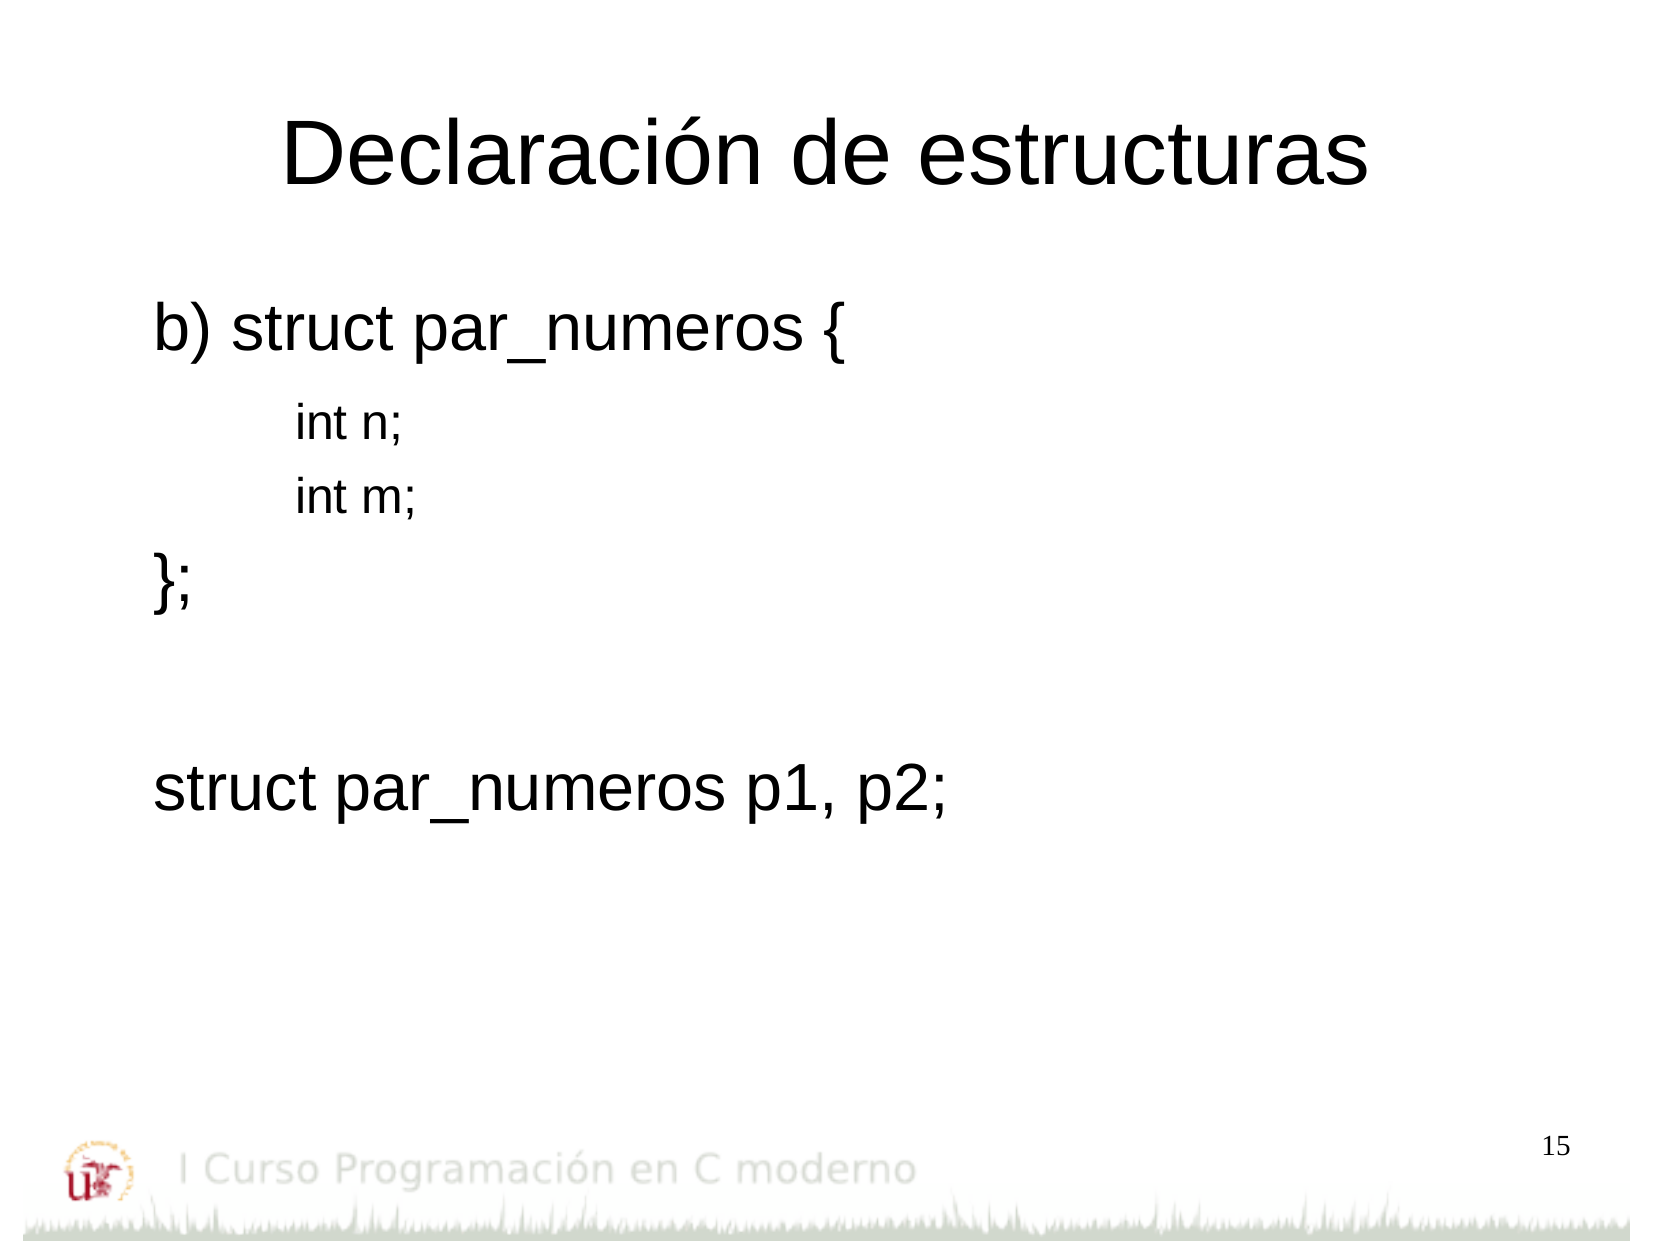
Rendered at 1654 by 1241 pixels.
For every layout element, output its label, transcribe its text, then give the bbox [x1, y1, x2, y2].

picture [23, 1136, 1630, 1241]
title Declaración de estructuras [82, 49, 1571, 257]
list b) struct par_numeros { int n; int m; }; struct par_numeros p1, p2; [82, 290, 1538, 1010]
